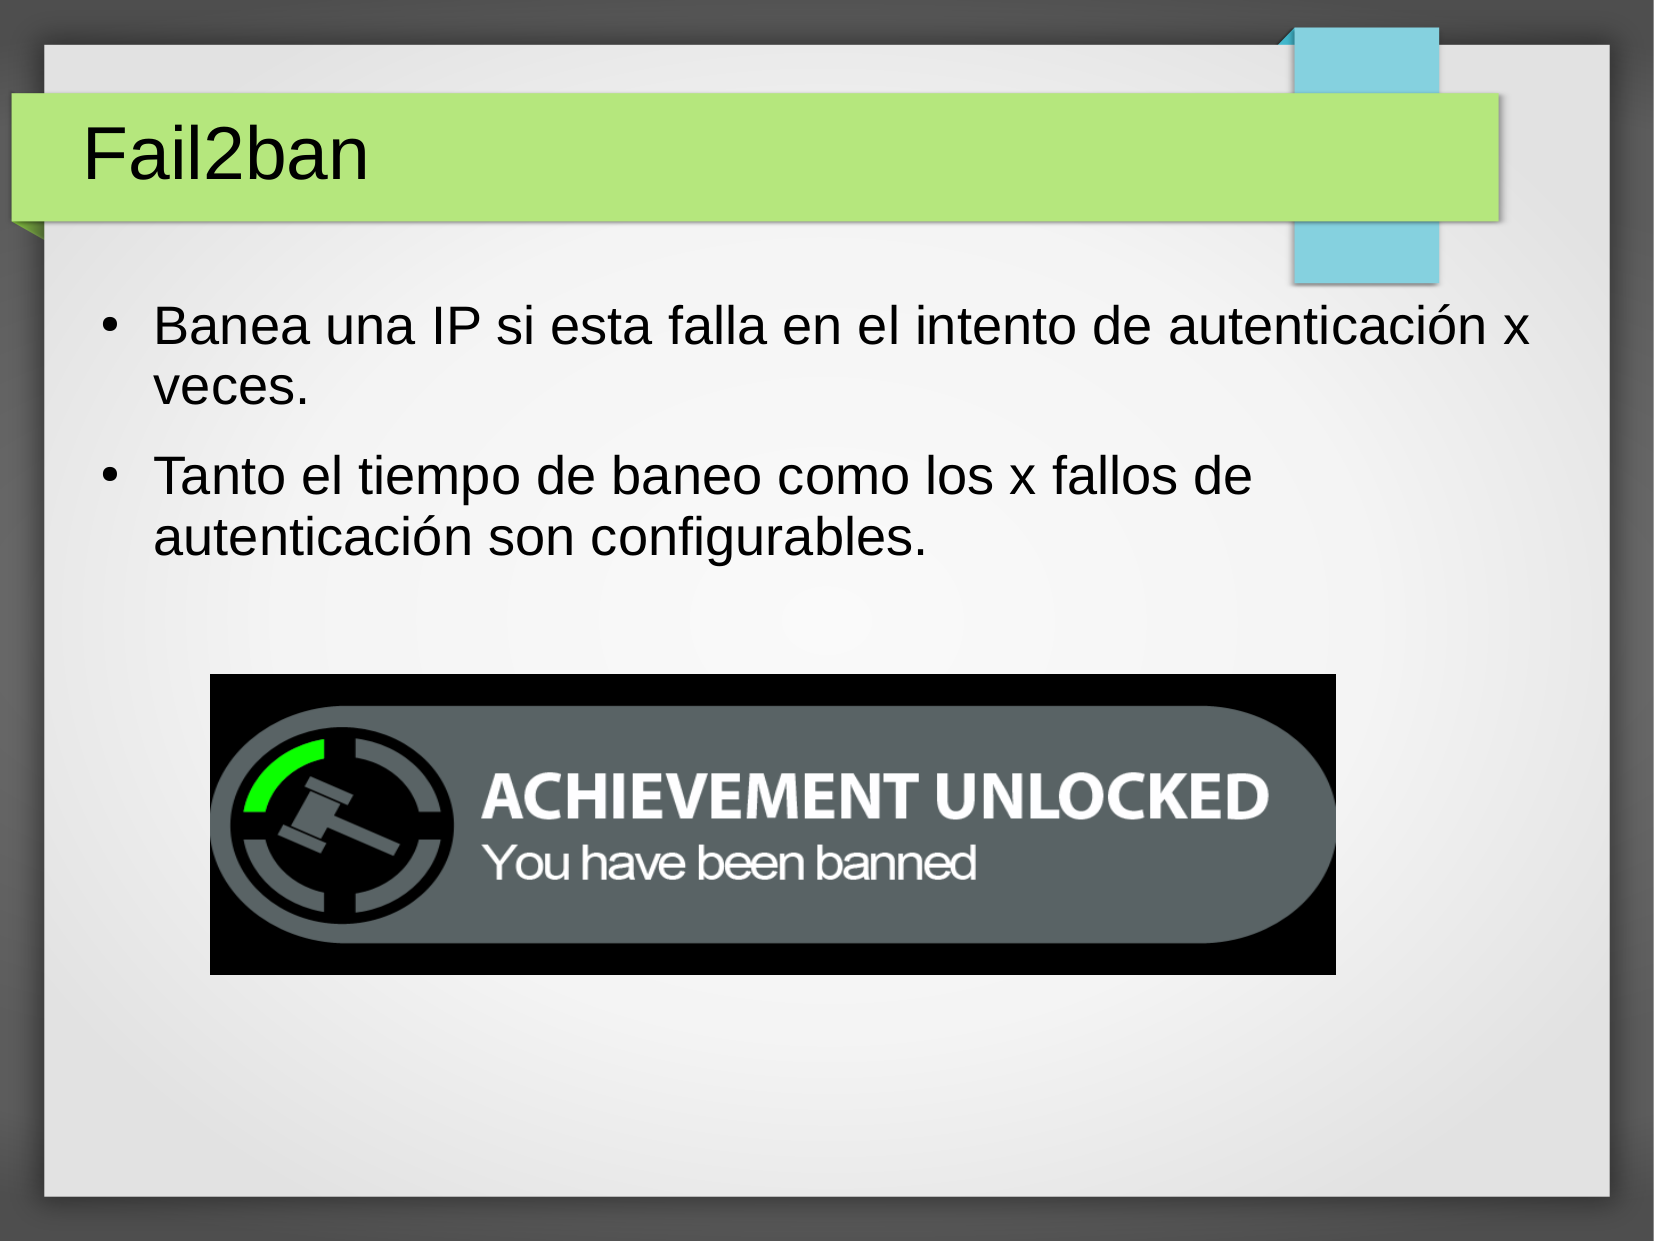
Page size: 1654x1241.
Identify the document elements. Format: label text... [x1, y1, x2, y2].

picture [0, 0, 1654, 1241]
list Banea una IP si esta falla en el intento de autenticación x veces. Tanto el tiempo de baneo como los x fallos de autenticación son configurables. [82, 295, 1571, 1015]
title Fail2ban [82, 94, 1264, 213]
